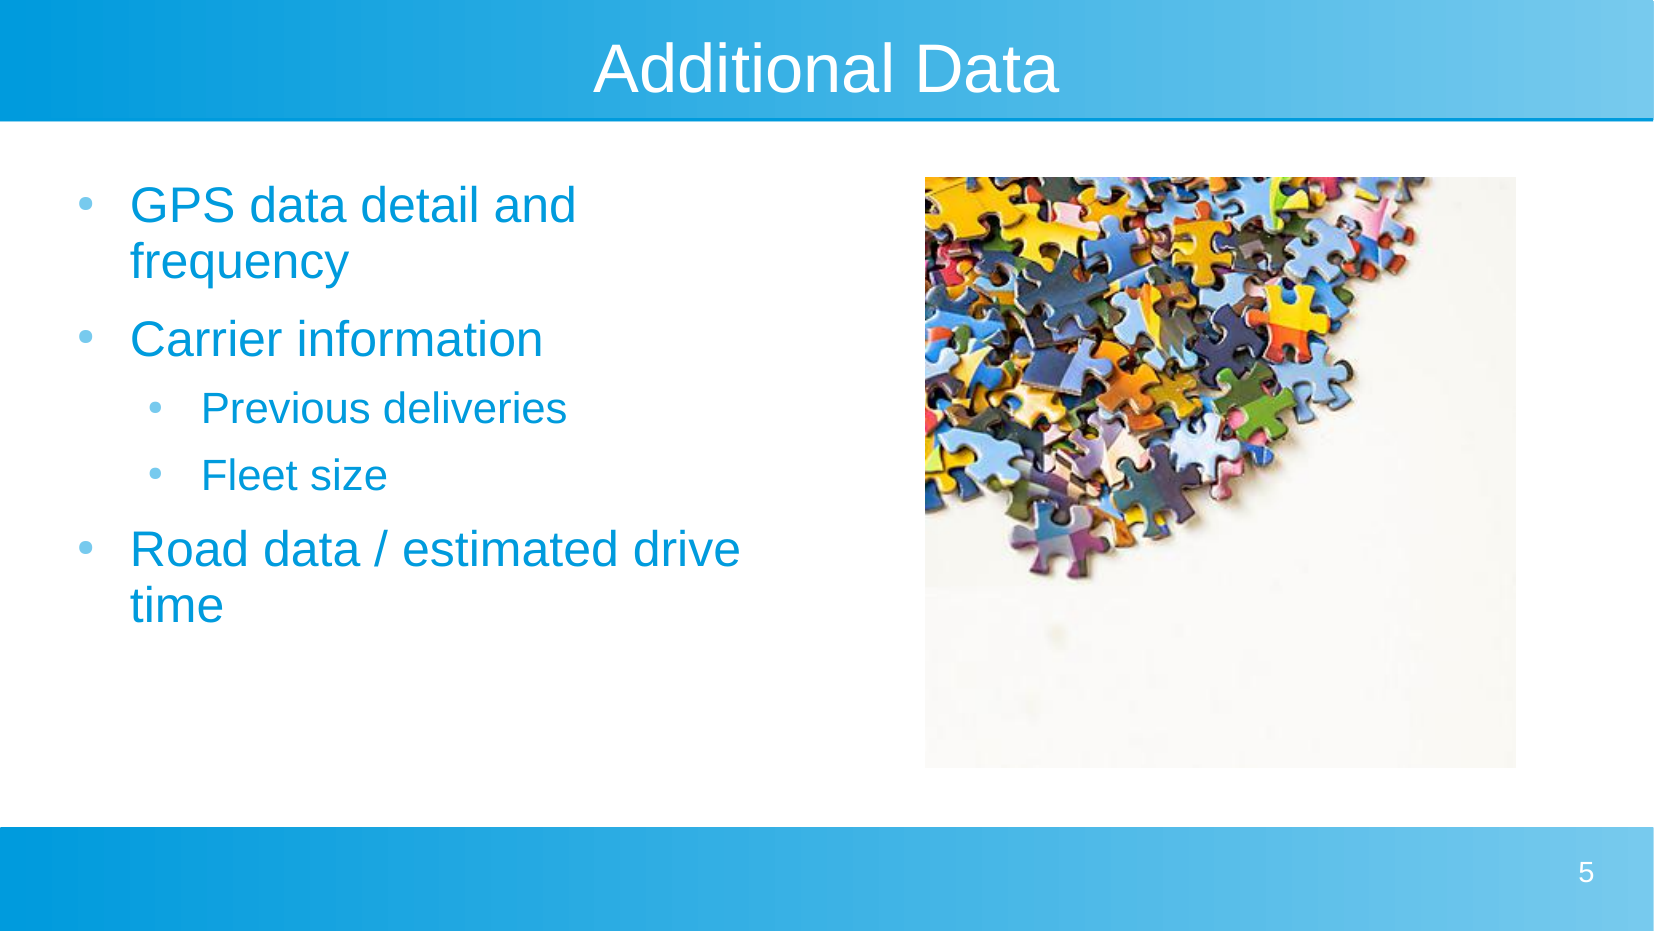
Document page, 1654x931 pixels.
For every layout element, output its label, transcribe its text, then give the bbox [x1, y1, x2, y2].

list GPS data detail and frequency Carrier information Previous deliveries Fleet size Road data / estimated drive time [59, 177, 809, 768]
title Additional Data [59, 29, 1595, 108]
picture [925, 177, 1516, 768]
